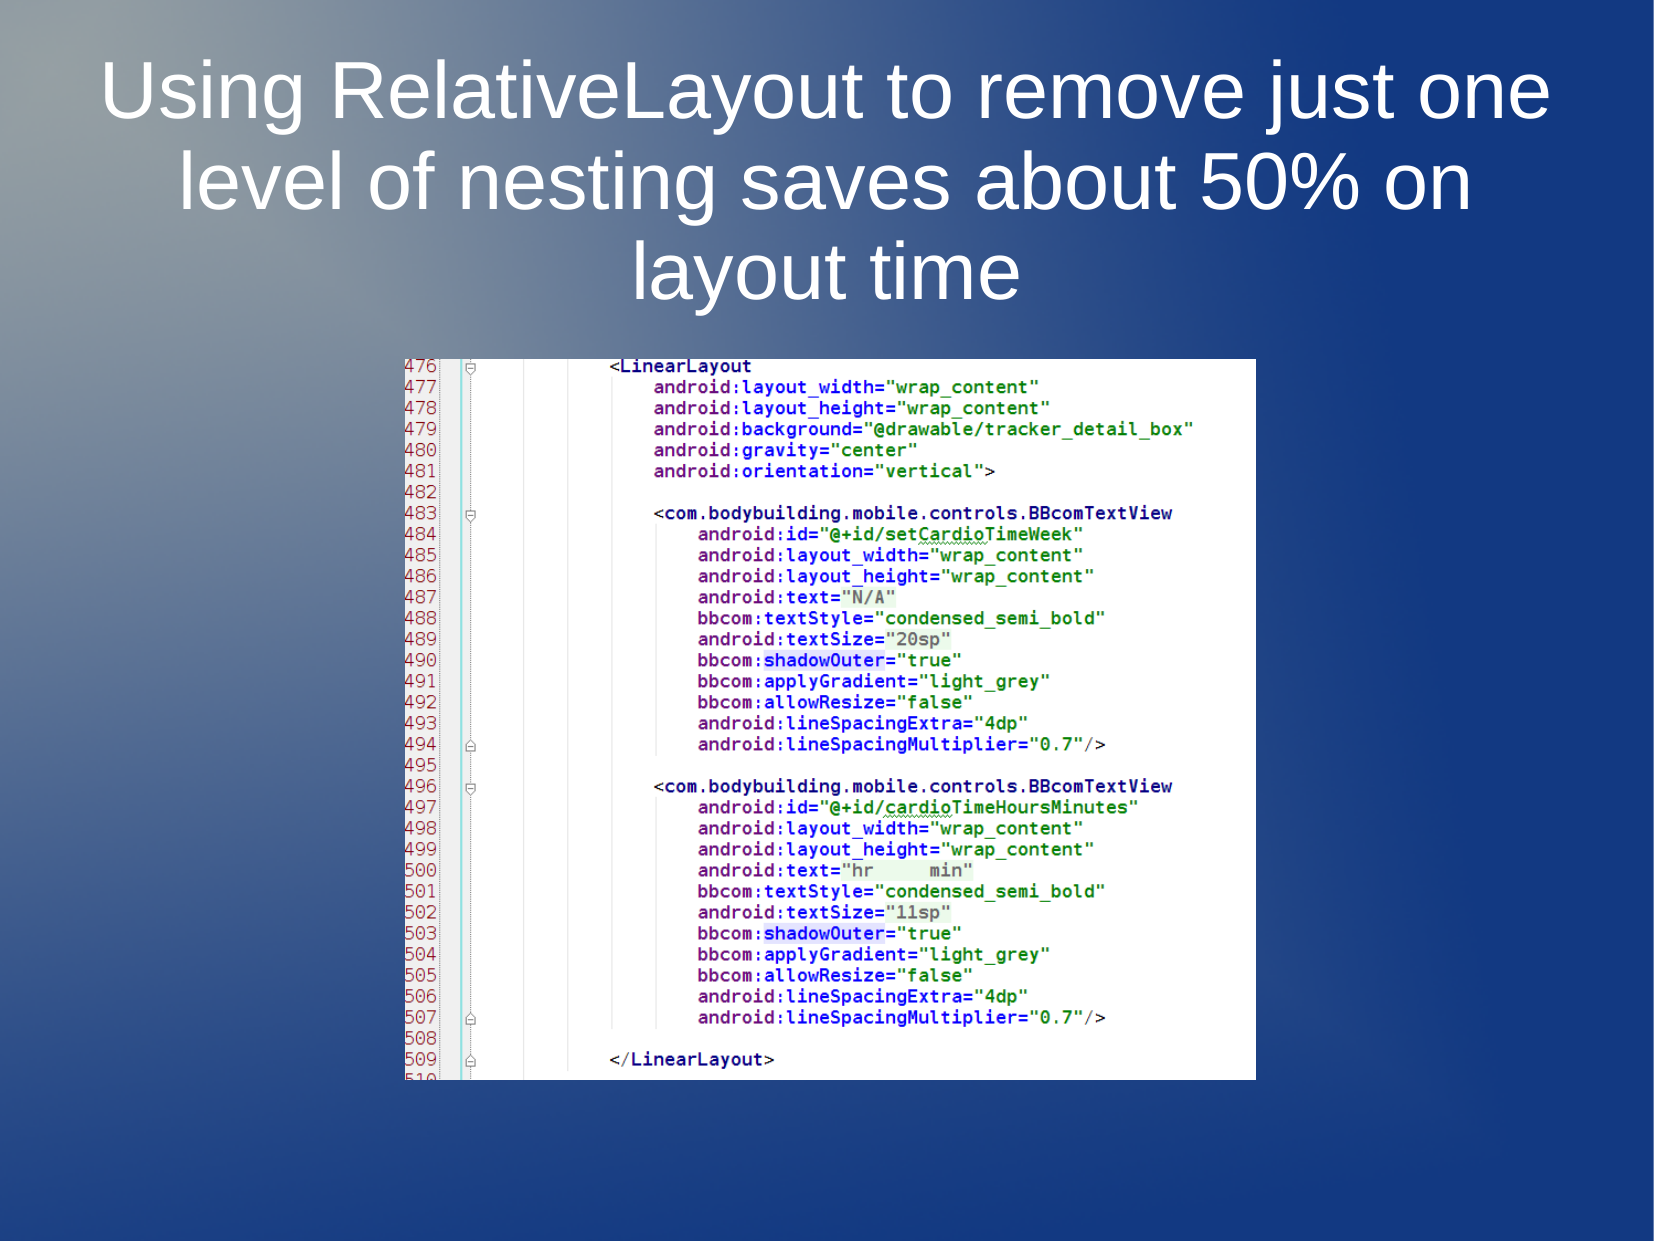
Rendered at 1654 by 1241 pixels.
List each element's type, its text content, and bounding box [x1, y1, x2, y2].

title Using RelativeLayout to remove just one level of nesting saves about 50% on layout time [82, 45, 1571, 318]
picture [0, 0, 1654, 1241]
